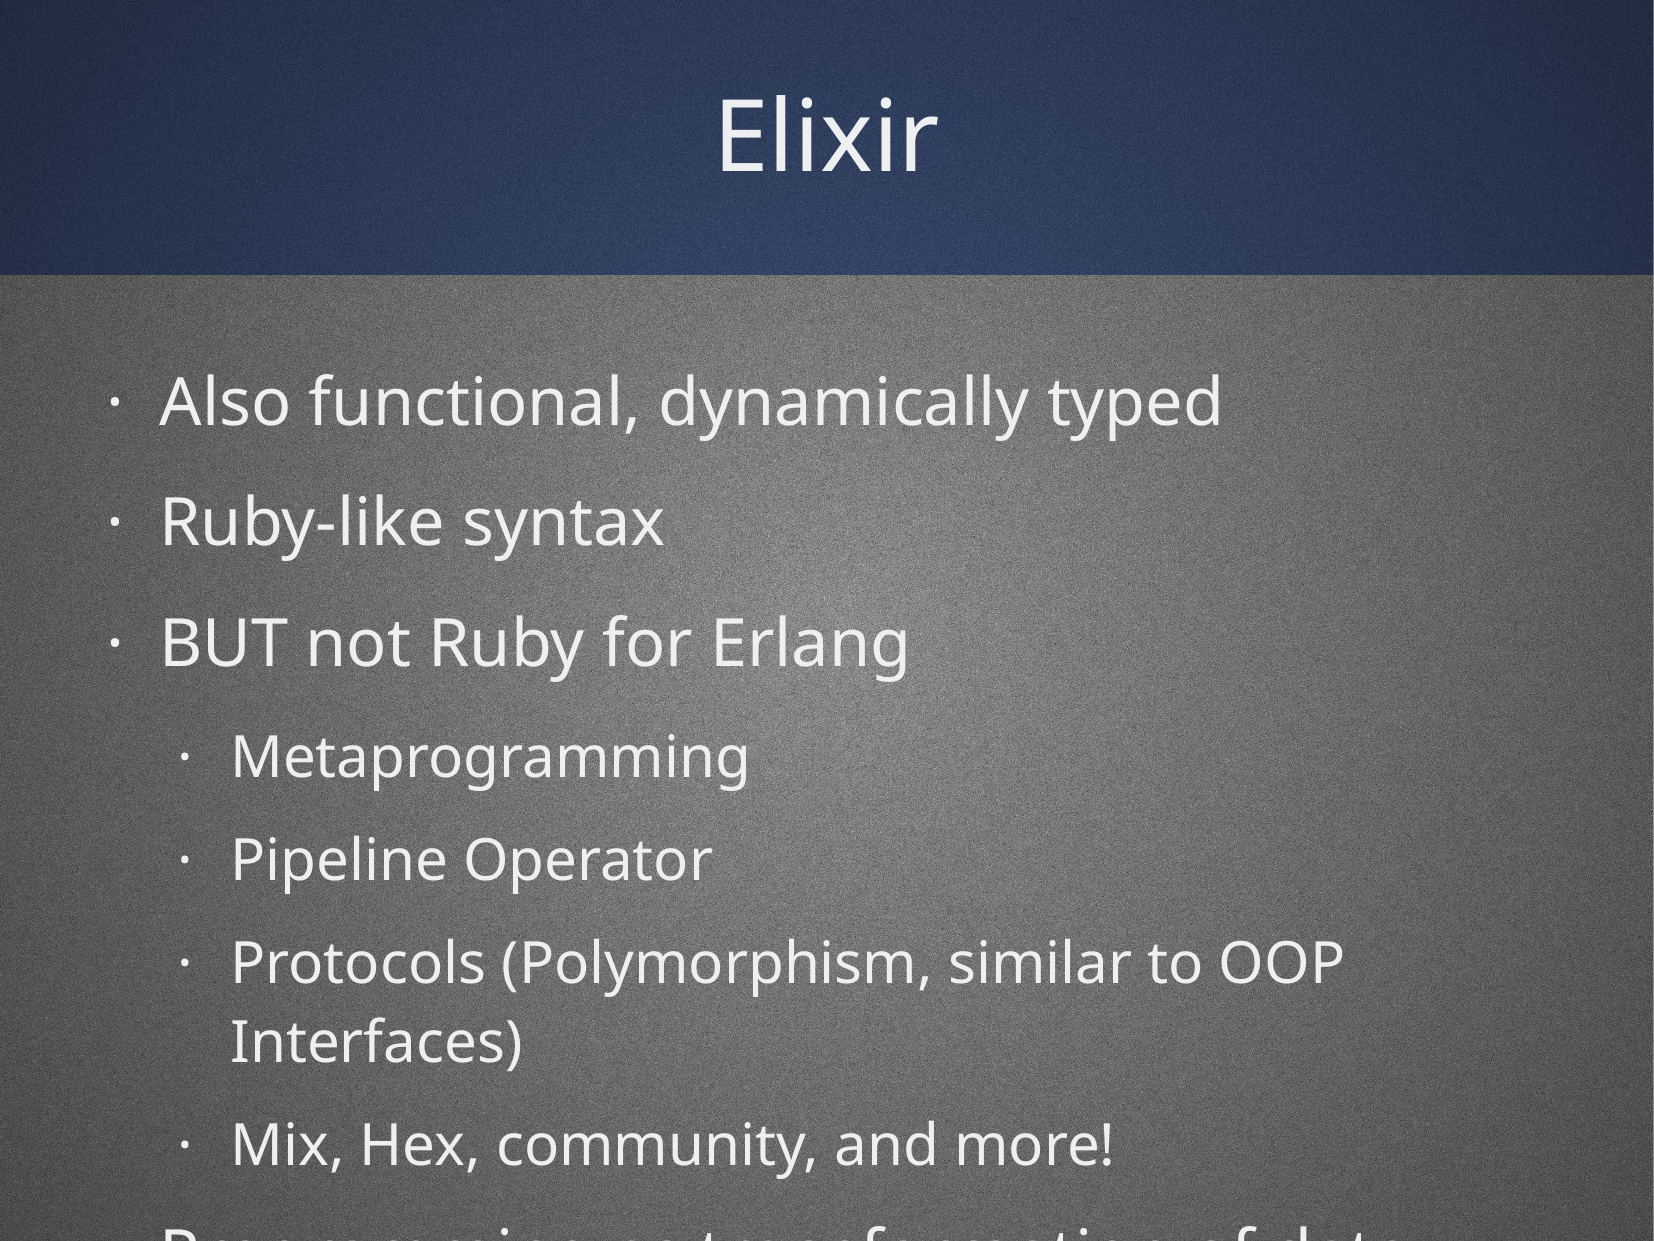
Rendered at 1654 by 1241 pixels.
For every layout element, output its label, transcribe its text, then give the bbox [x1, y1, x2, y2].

picture [0, 0, 1654, 1241]
list Also functional, dynamically typed Ruby-like syntax BUT not Ruby for Erlang Metaprogramming Pipeline Operator Protocols (Polymorphism, similar to OOP Interfaces) Mix, Hex, community, and more! Programming as transformation of data [88, 354, 1565, 1192]
picture [171, 1235, 189, 1241]
title Elixir [88, 29, 1565, 237]
